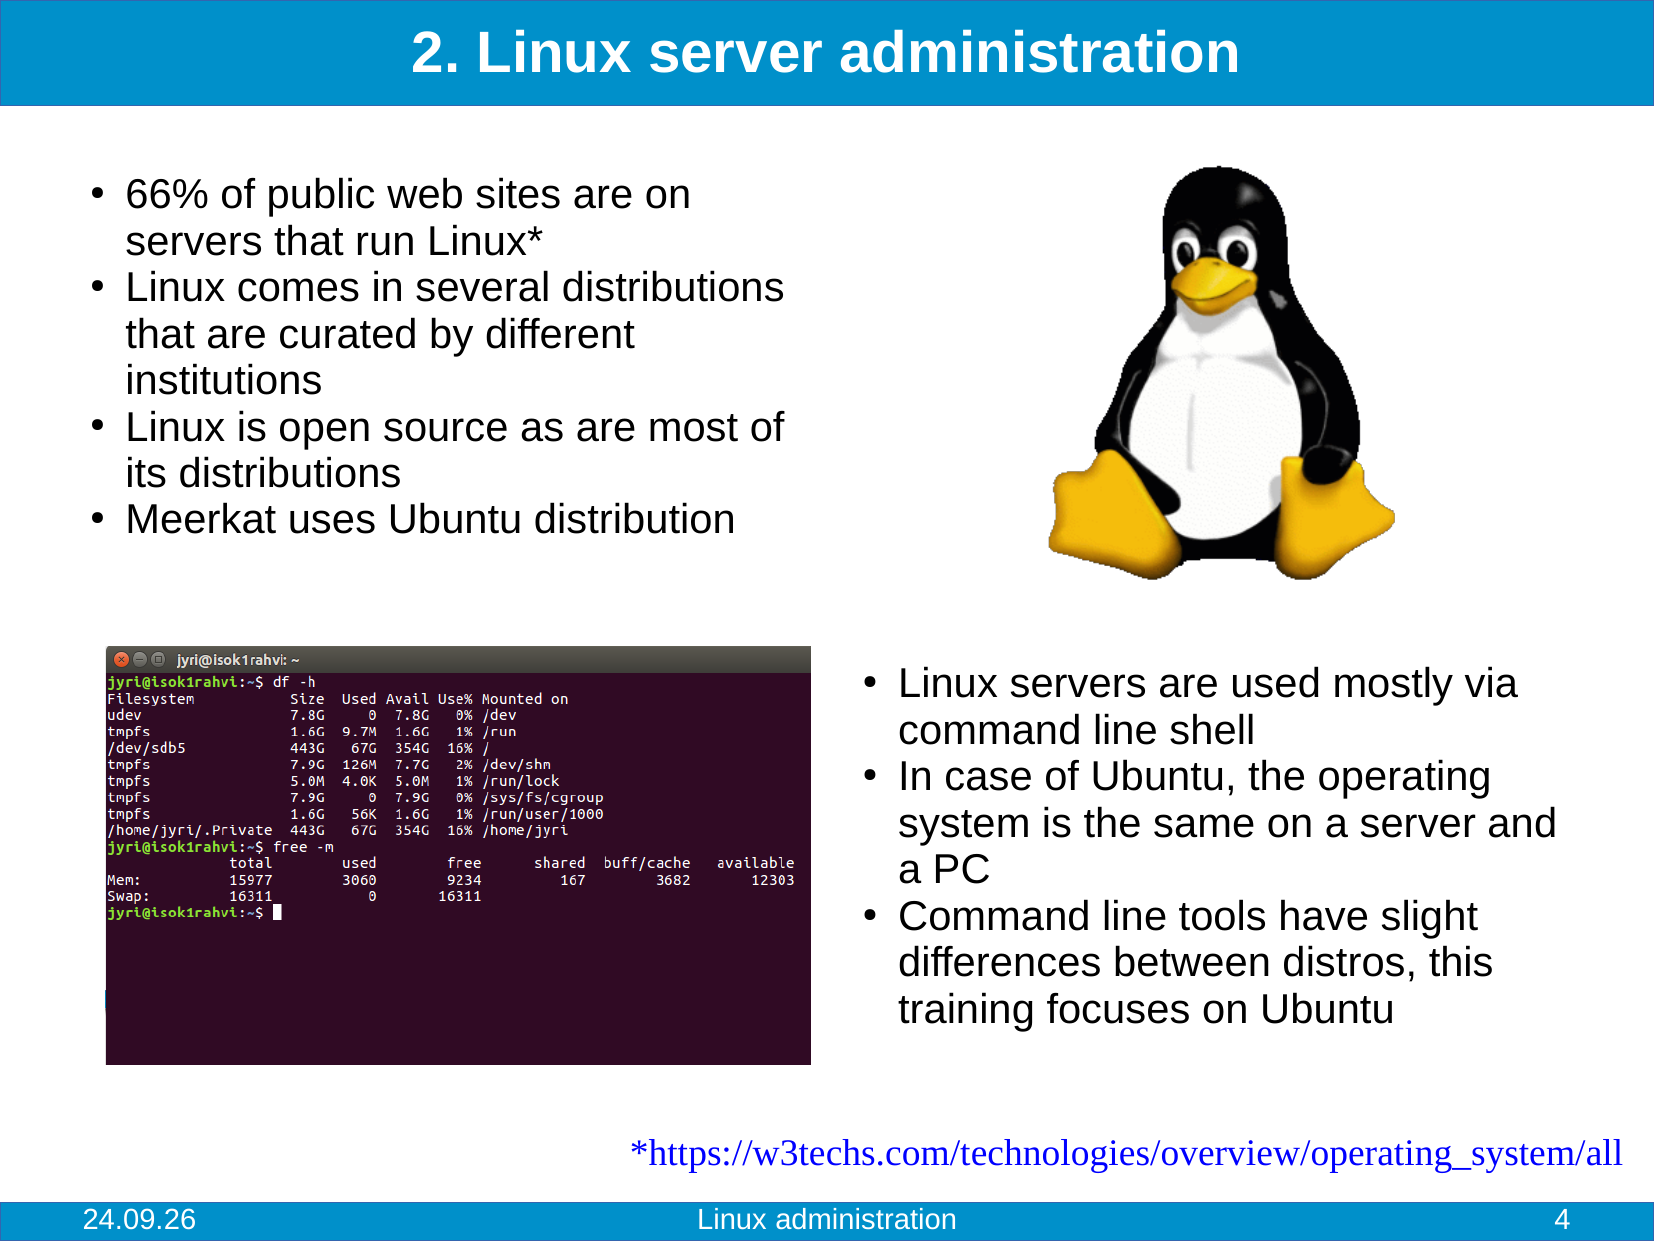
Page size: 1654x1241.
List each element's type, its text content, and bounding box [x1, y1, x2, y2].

text_box *https://w3techs.com/technologies/overview/operating_system/all [615, 1125, 1654, 1223]
title 2. Linux server administration [0, 0, 1654, 106]
subtitle 66% of public web sites are on servers that run Linux* Linux comes in several distributions that are curated by different institutions Linux is open source as are most of its distributions Meerkat uses Ubuntu distribution [90, 170, 818, 591]
picture [105, 646, 811, 1066]
text_box Linux servers are used mostly via command line shell In case of Ubuntu, the operating system is the same on a server and a PC Command line tools have slight differences between distros, this training focuses on Ubuntu [862, 660, 1591, 1081]
picture [1038, 155, 1406, 591]
